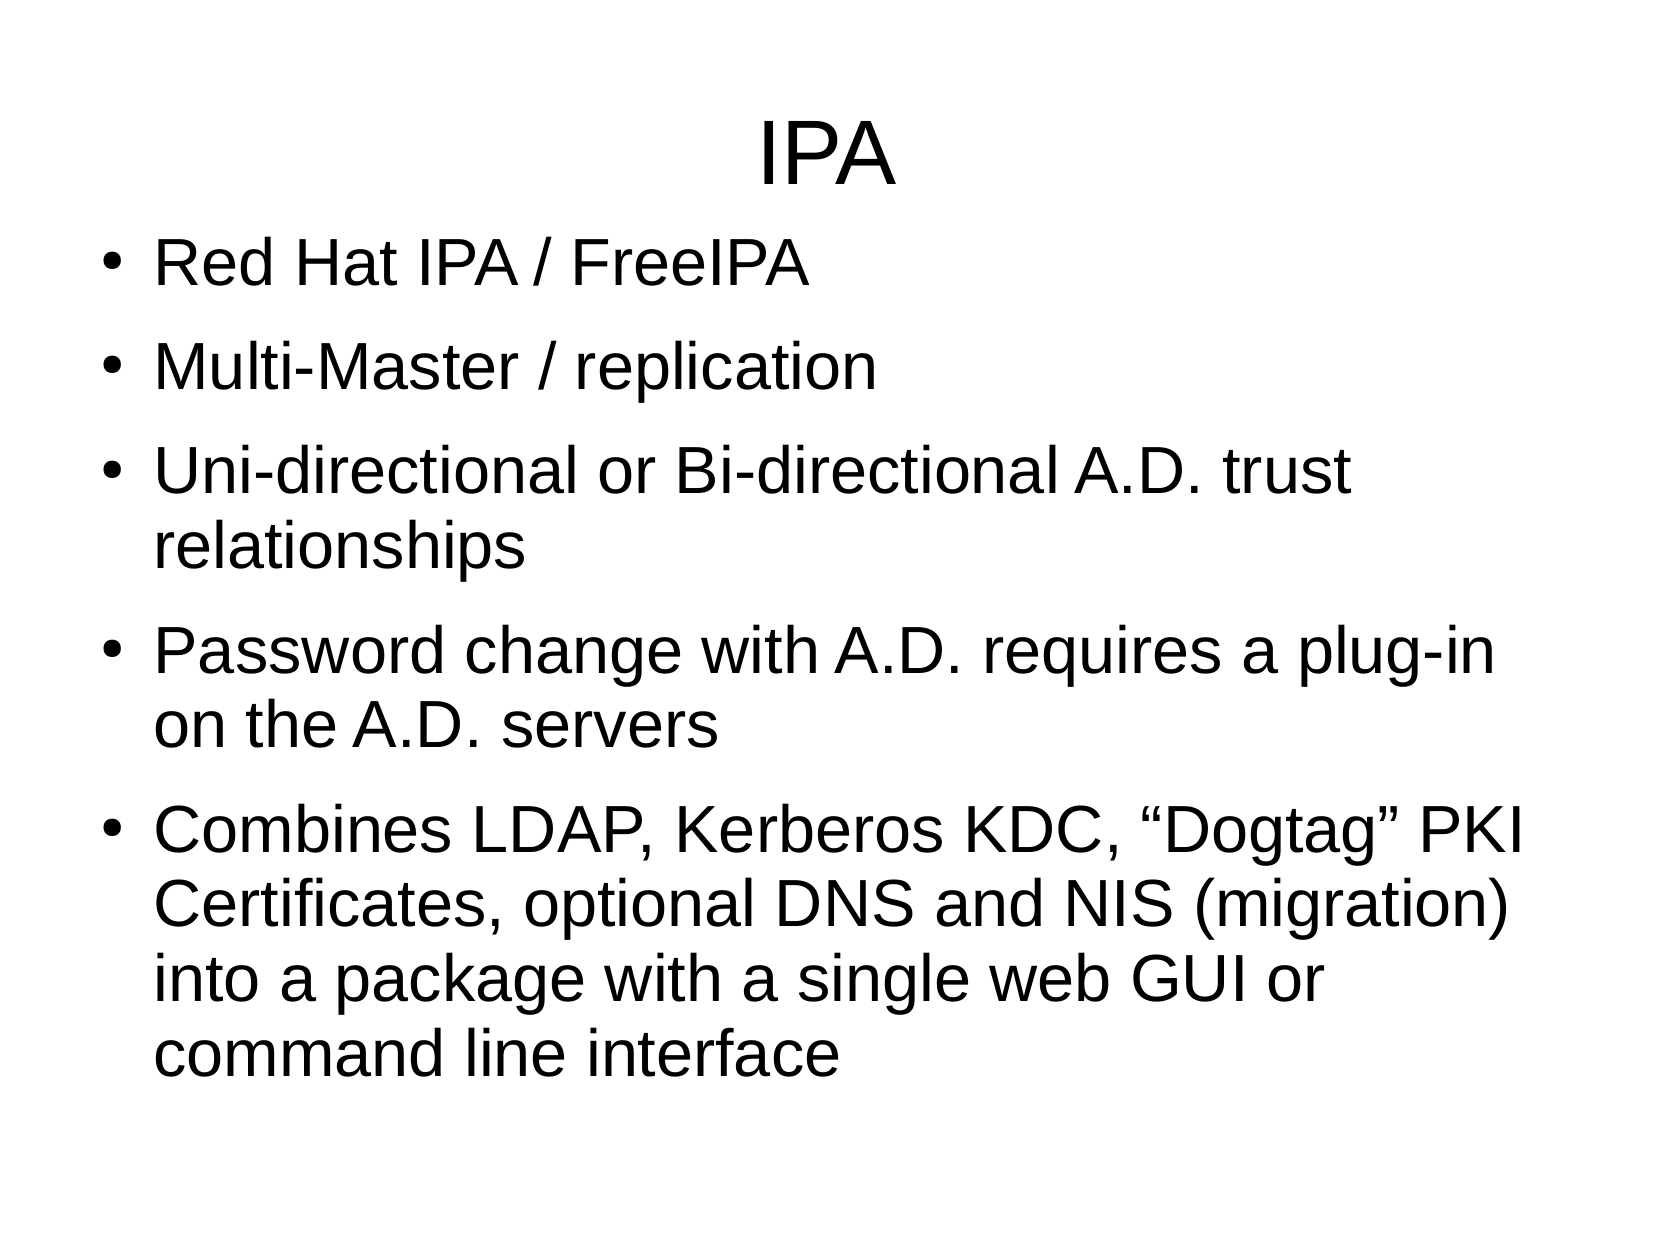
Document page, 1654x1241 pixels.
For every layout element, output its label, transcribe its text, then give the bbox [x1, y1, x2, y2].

title IPA [82, 49, 1571, 225]
list Red Hat IPA / FreeIPA Multi-Master / replication Uni-directional or Bi-directional A.D. trust relationships Password change with A.D. requires a plug-in on the A.D. servers Combines LDAP, Kerberos KDC, “Dogtag” PKI Certificates, optional DNS and NIS (migration) into a package with a single web GUI or command line interface [82, 225, 1571, 1096]
